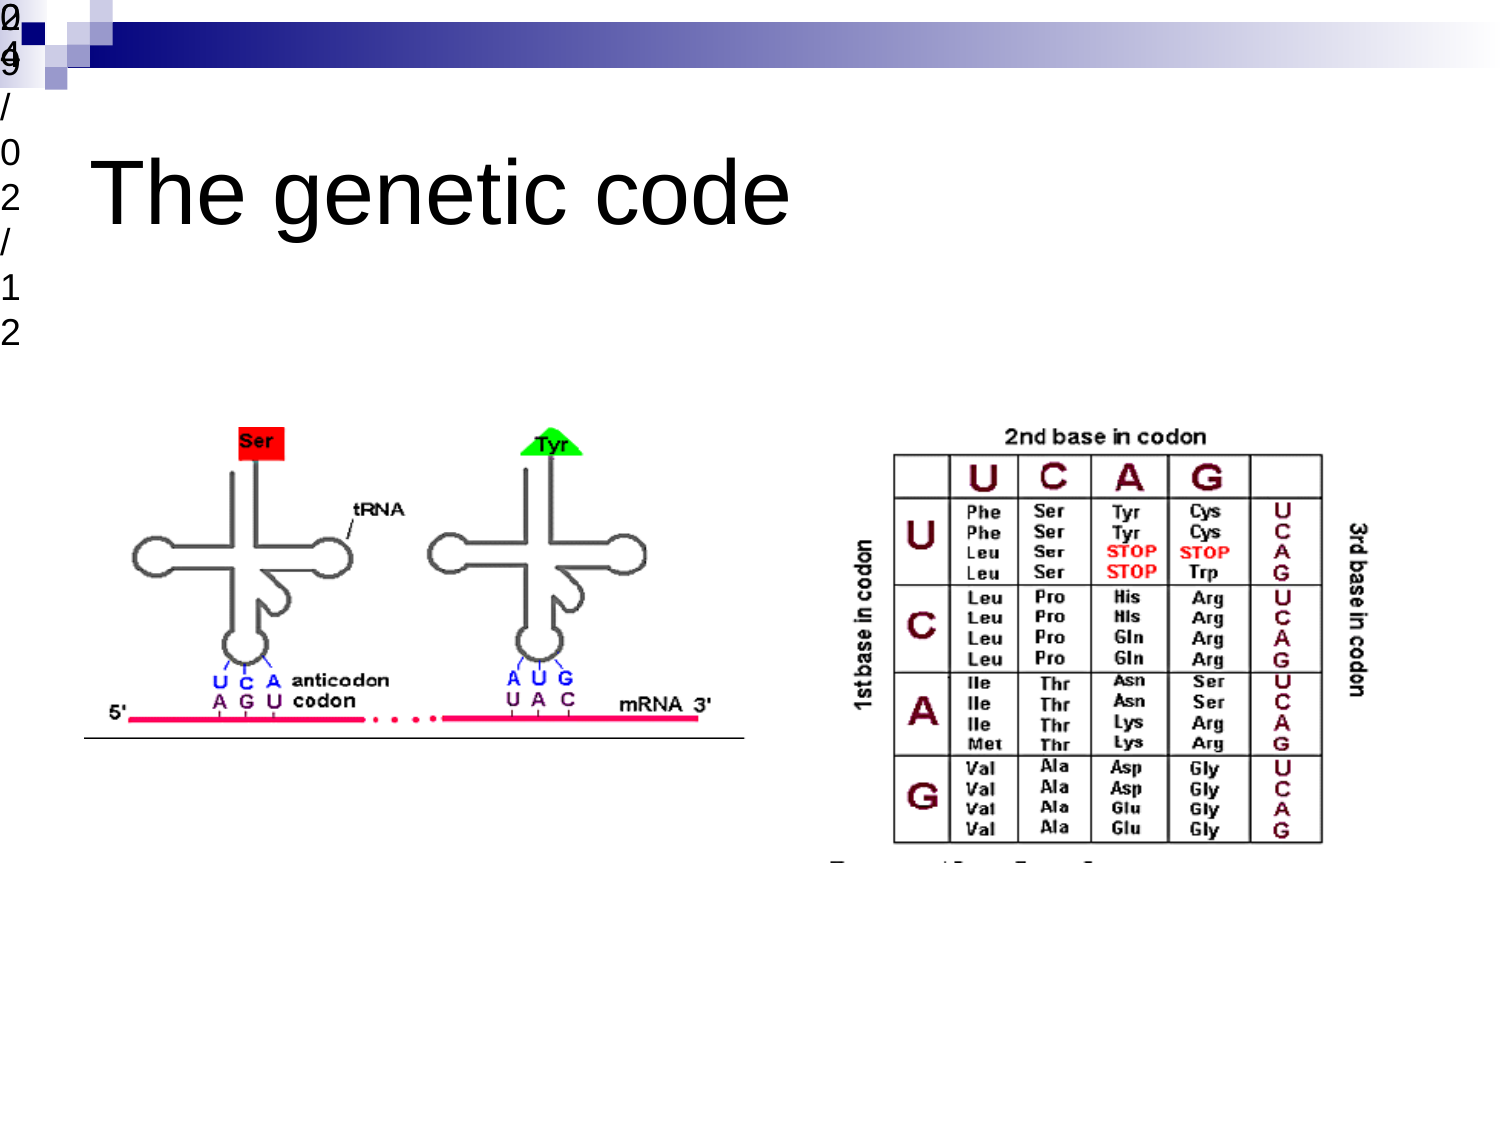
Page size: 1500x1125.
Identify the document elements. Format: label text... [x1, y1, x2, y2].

picture [84, 427, 746, 740]
title The genetic code [75, 75, 1425, 300]
picture [785, 424, 1403, 863]
